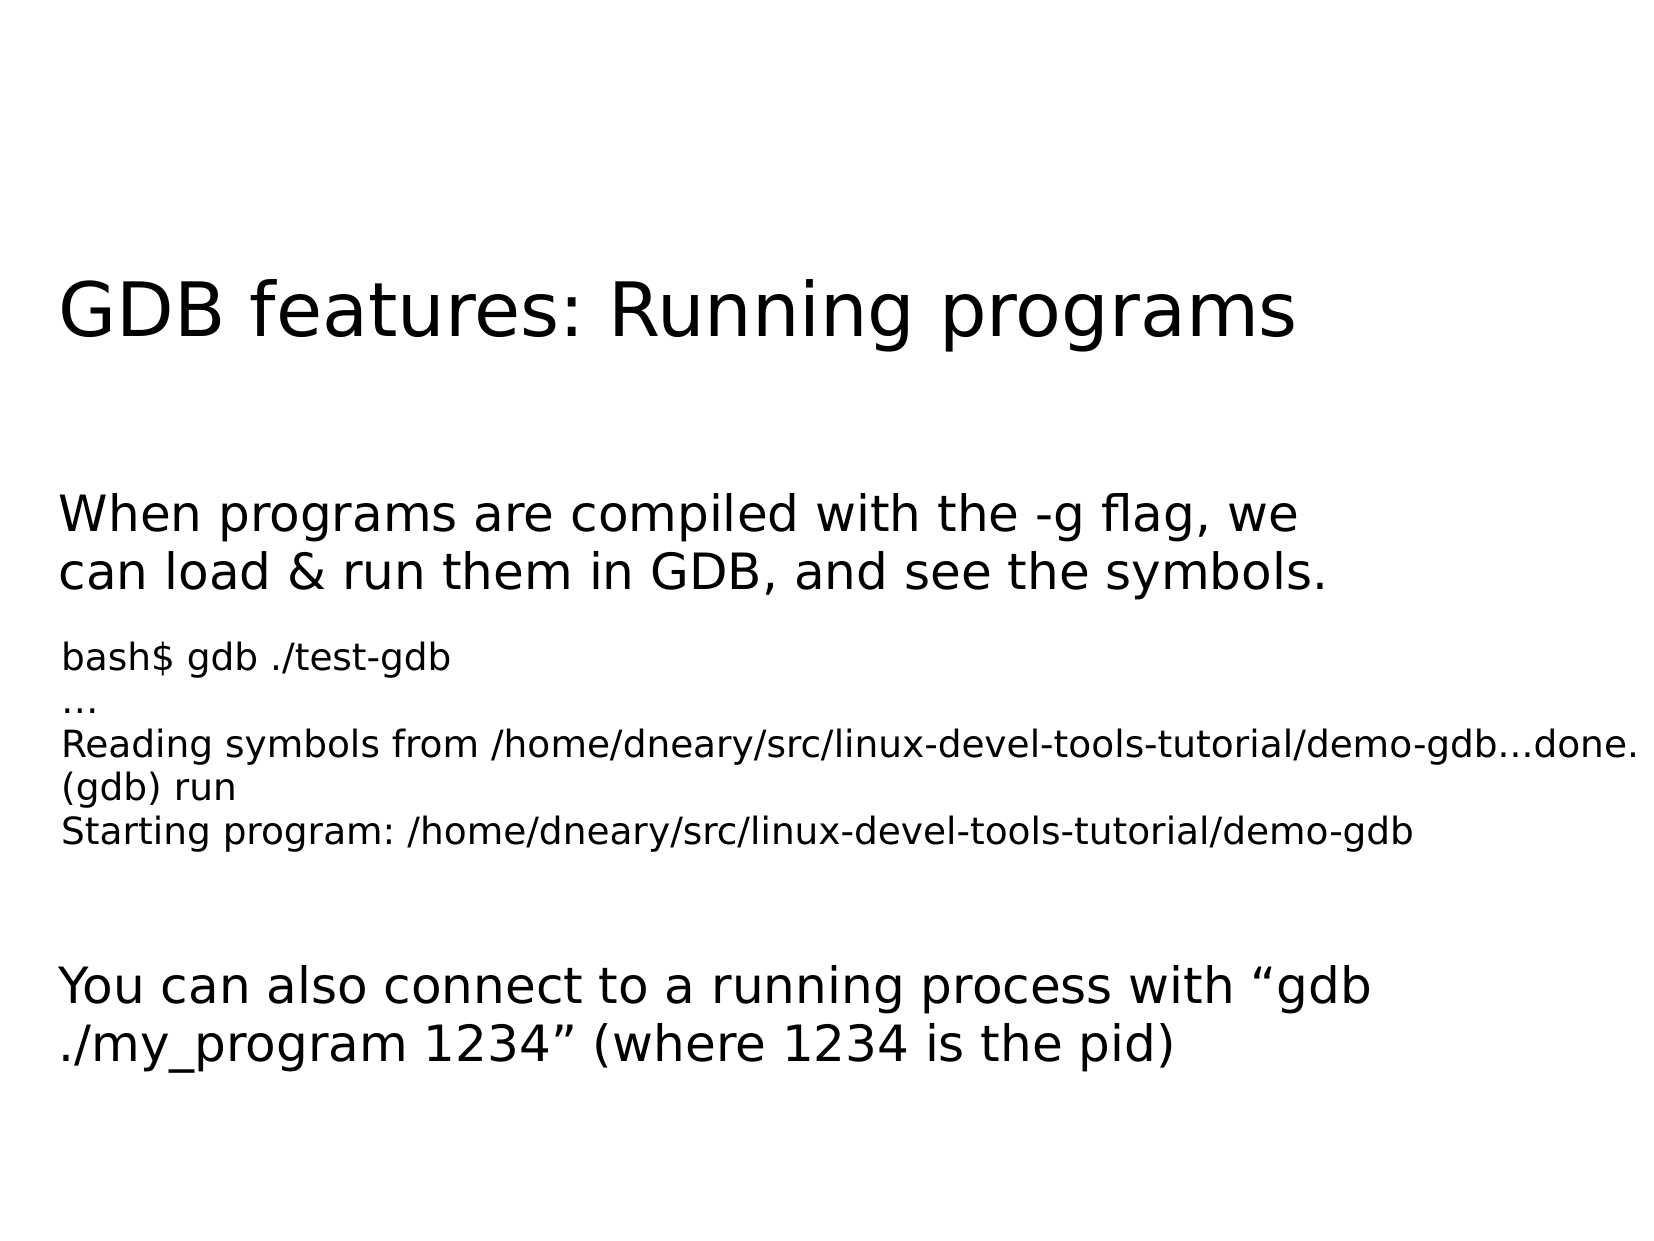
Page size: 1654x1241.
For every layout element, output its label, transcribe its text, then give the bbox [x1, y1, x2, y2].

text_box When programs are compiled with the -g flag, we can load & run them in GDB, and see the symbols. [43, 477, 1392, 609]
text_box GDB features: Running programs [43, 260, 1314, 363]
text_box You can also connect to a running process with “gdb ./my_program 1234” (where 1234 is the pid) [43, 949, 1392, 1082]
text_box bash$ gdb ./test-gdb … Reading symbols from /home/dneary/src/linux-devel-tools-tutorial/demo-gdb...done. (gdb) run Starting program: /home/dneary/src/linux-devel-tools-tutorial/demo-gdb [46, 628, 1654, 905]
